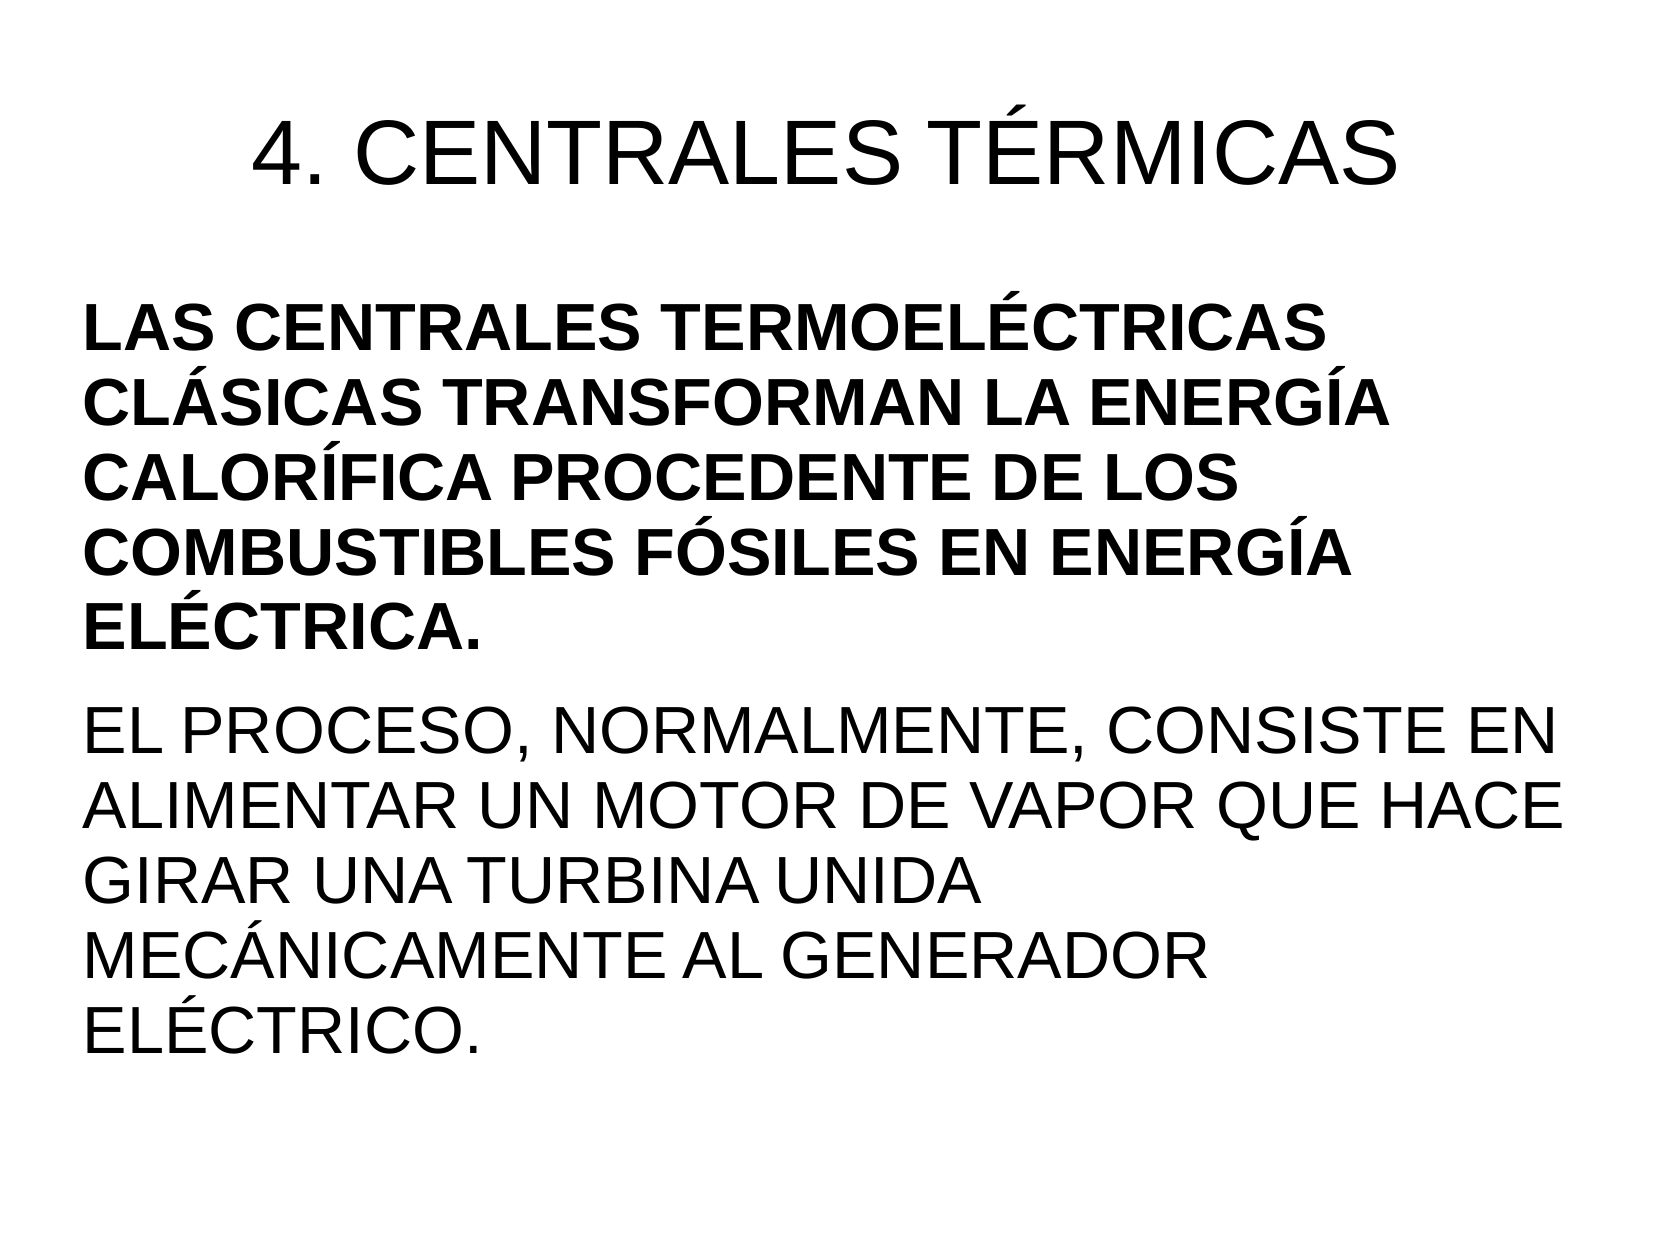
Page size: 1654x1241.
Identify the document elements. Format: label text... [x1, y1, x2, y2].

list LAS CENTRALES TERMOELÉCTRICAS CLÁSICAS TRANSFORMAN LA ENERGÍA CALORÍFICA PROCEDENTE DE LOS COMBUSTIBLES FÓSILES EN ENERGÍA ELÉCTRICA. EL PROCESO, NORMALMENTE, CONSISTE EN ALIMENTAR UN MOTOR DE VAPOR QUE HACE GIRAR UNA TURBINA UNIDA MECÁNICAMENTE AL GENERADOR ELÉCTRICO. [82, 290, 1571, 1109]
title 4. CENTRALES TÉRMICAS [82, 49, 1571, 257]
